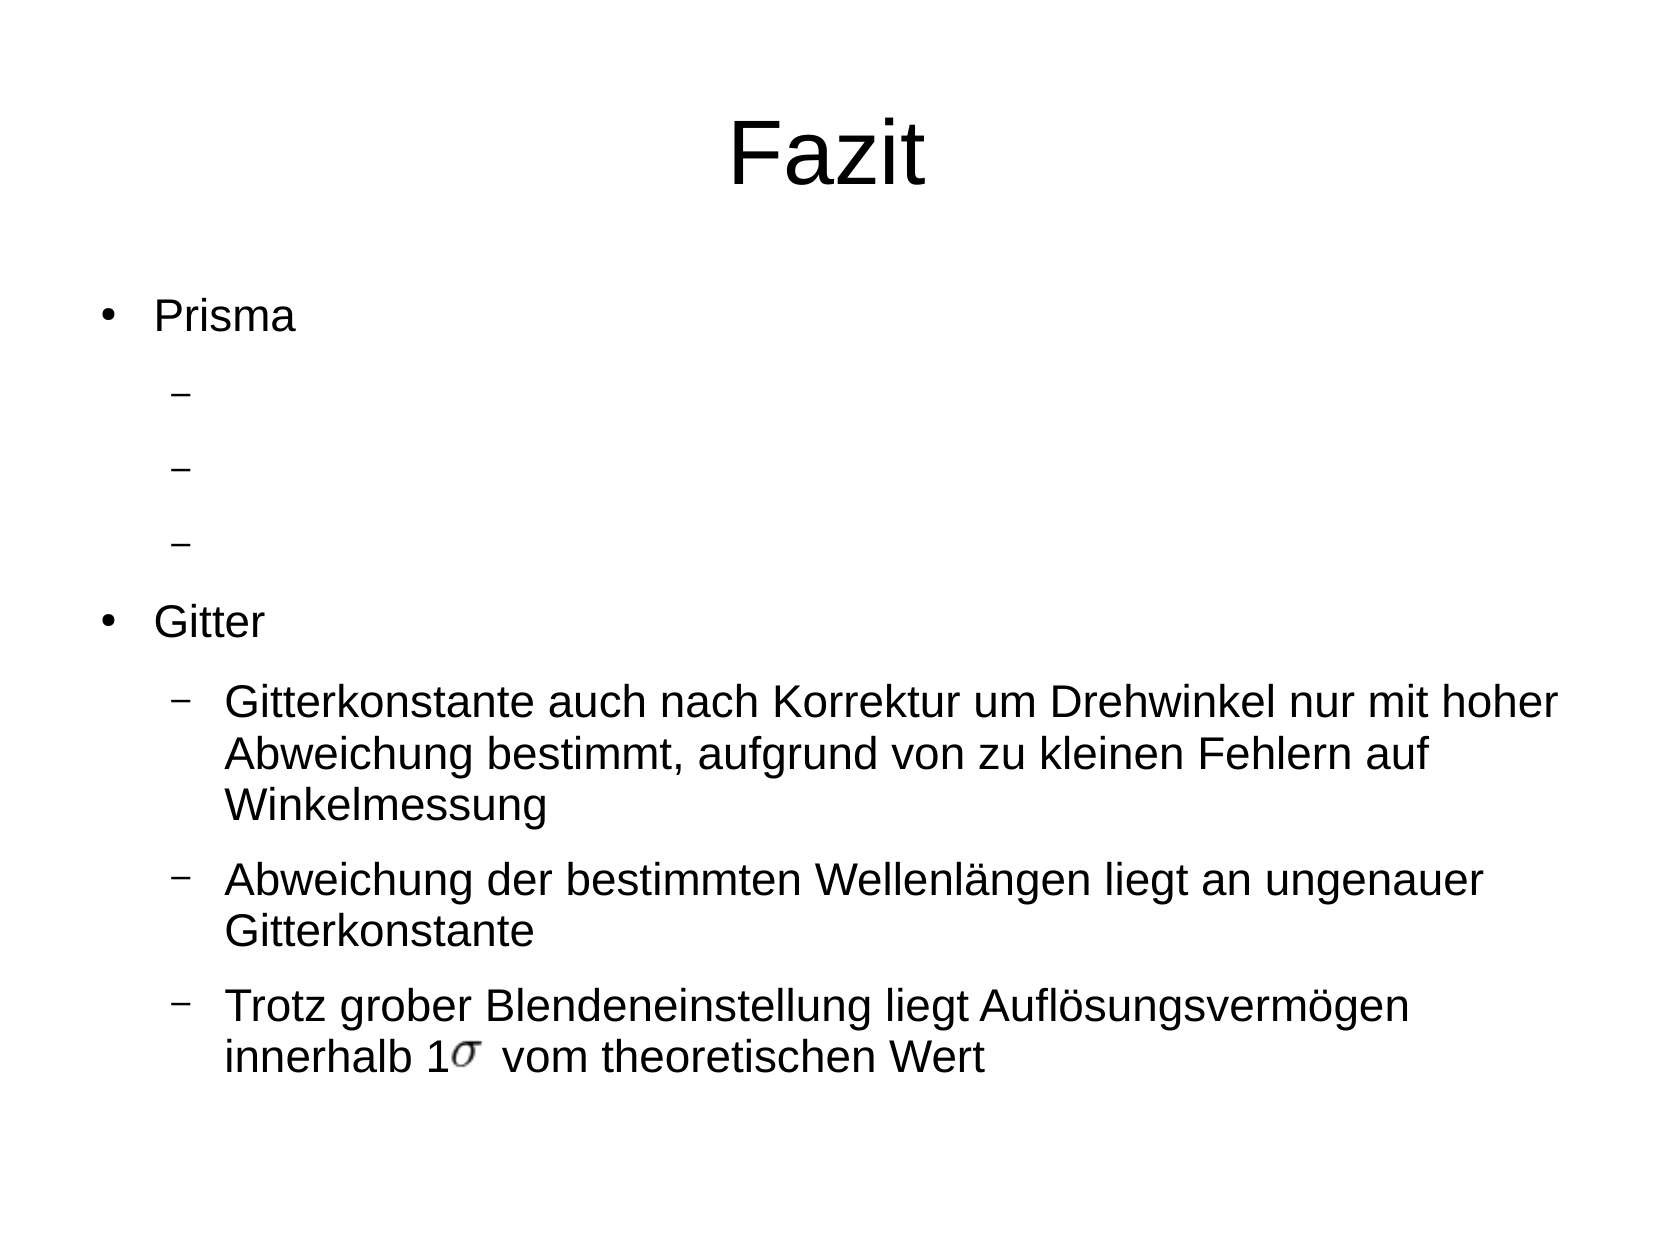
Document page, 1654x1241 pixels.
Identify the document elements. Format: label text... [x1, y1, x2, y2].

title Fazit [82, 49, 1571, 257]
picture [448, 1027, 495, 1080]
list Prisma Gitter Gitterkonstante auch nach Korrektur um Drehwinkel nur mit hoher Abweichung bestimmt, aufgrund von zu kleinen Fehlern auf Winkelmessung Abweichung der bestimmten Wellenlängen liegt an ungenauer Gitterkonstante Trotz grober Blendeneinstellung liegt Auflösungsvermögen innerhalb 1 vom theoretischen Wert [82, 290, 1571, 1077]
